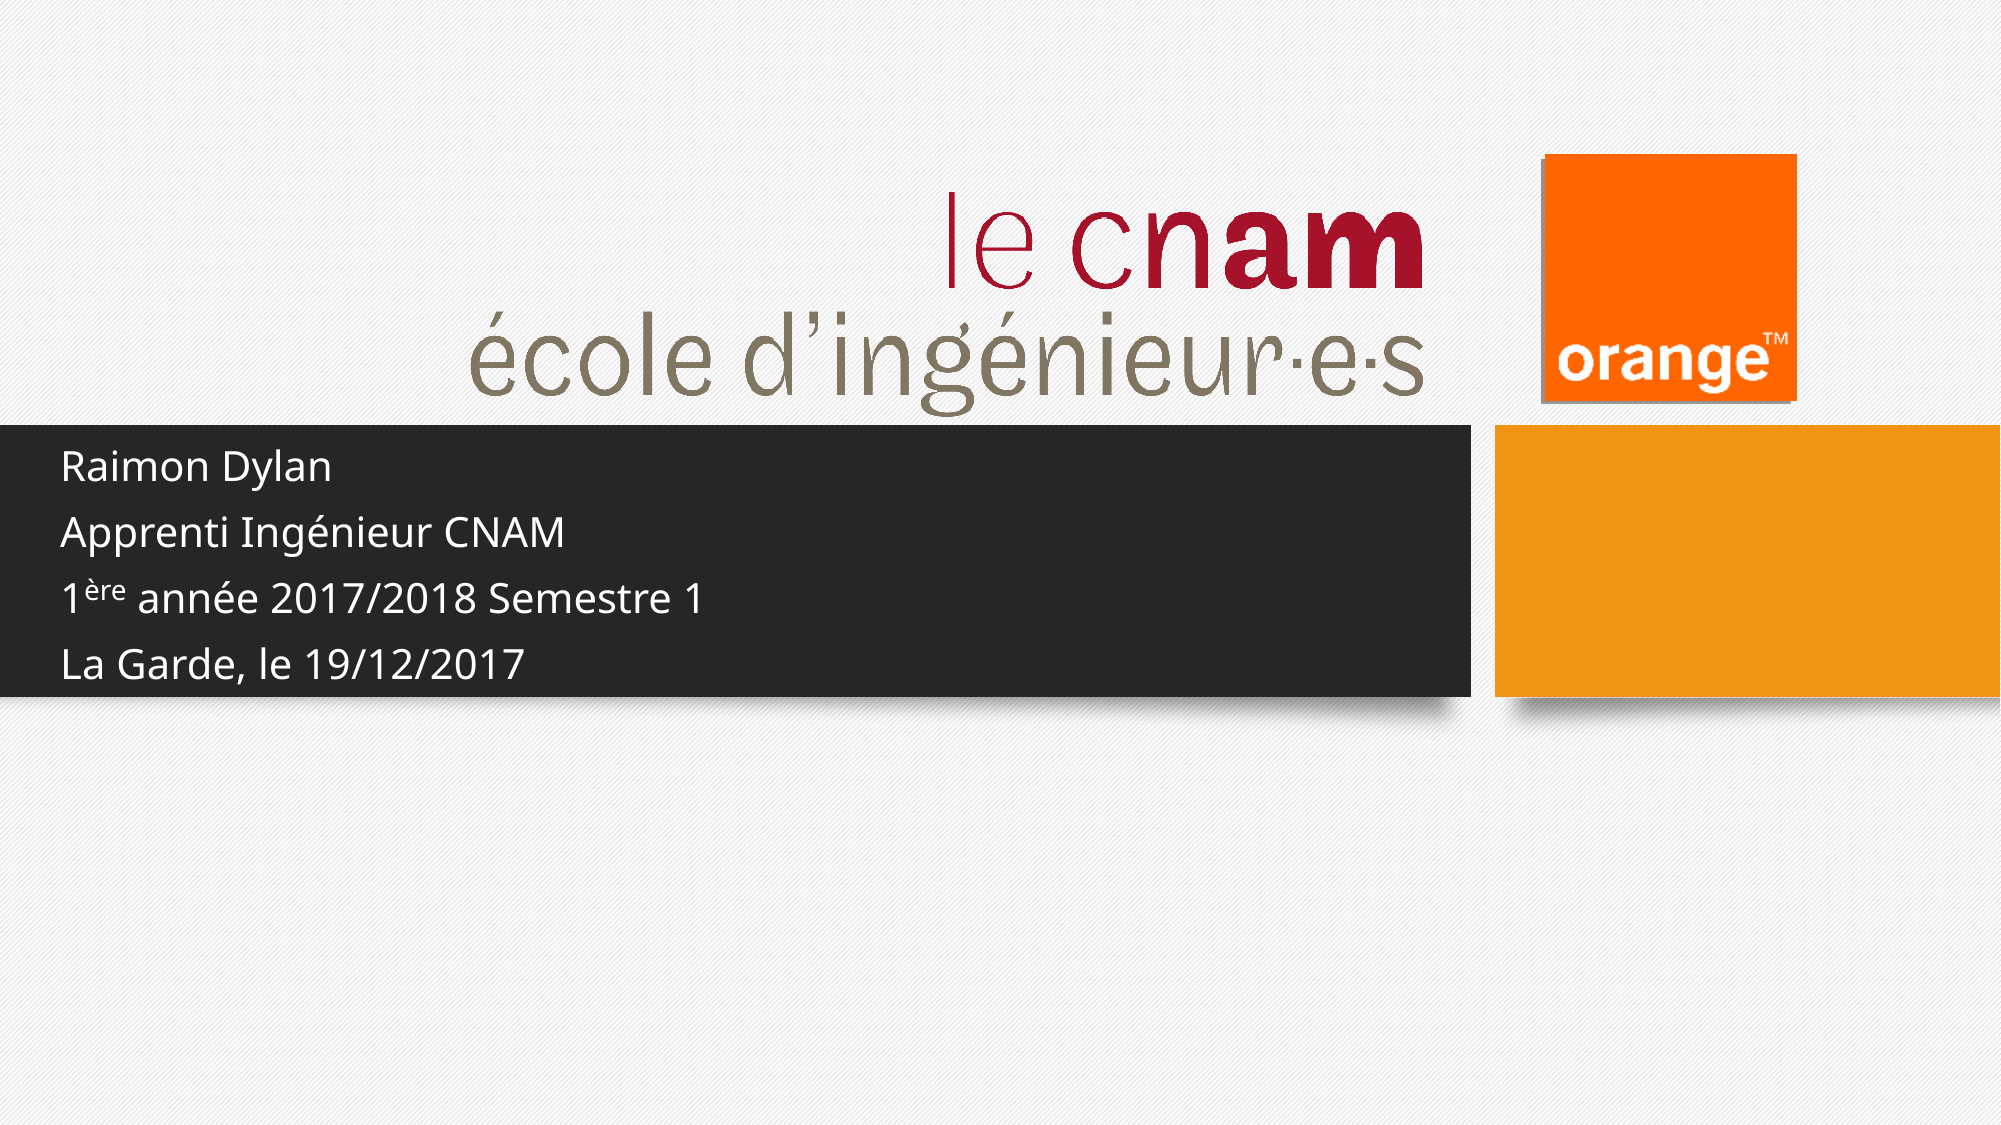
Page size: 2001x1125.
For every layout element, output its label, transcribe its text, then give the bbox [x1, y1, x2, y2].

subtitle Raimon Dylan Apprenti Ingénieur CNAM 1ère année 2017/2018 Semestre 1 La Garde, le 19/12/2017 [45, 437, 1546, 710]
picture [1545, 154, 1797, 401]
picture [391, 138, 1441, 460]
